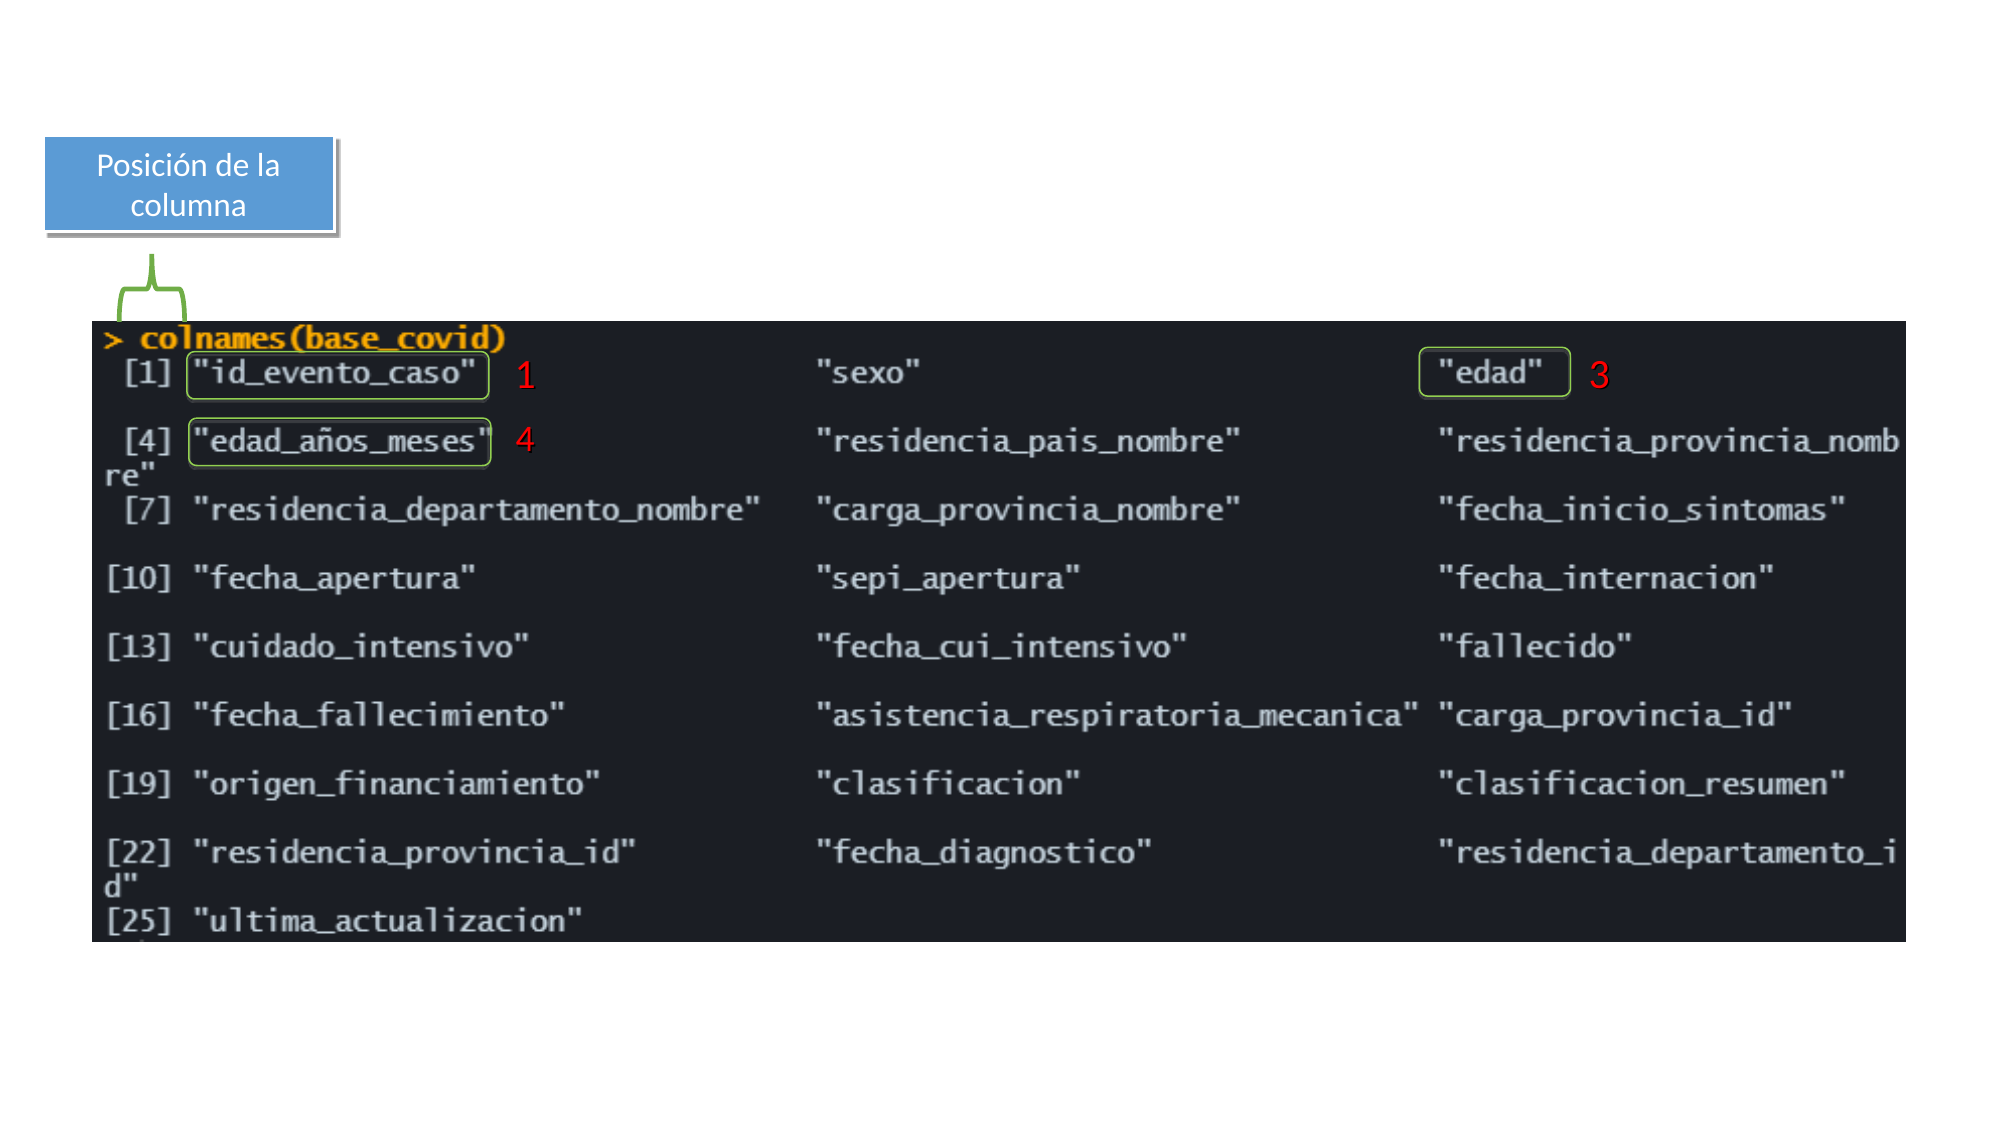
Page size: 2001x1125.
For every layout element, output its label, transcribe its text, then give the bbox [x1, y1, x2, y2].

picture [92, 321, 1906, 942]
text_box 1 [499, 338, 552, 405]
text_box 4 [500, 406, 551, 468]
text_box Posición de la columna [43, 135, 335, 232]
text_box 3 [1573, 338, 1626, 405]
